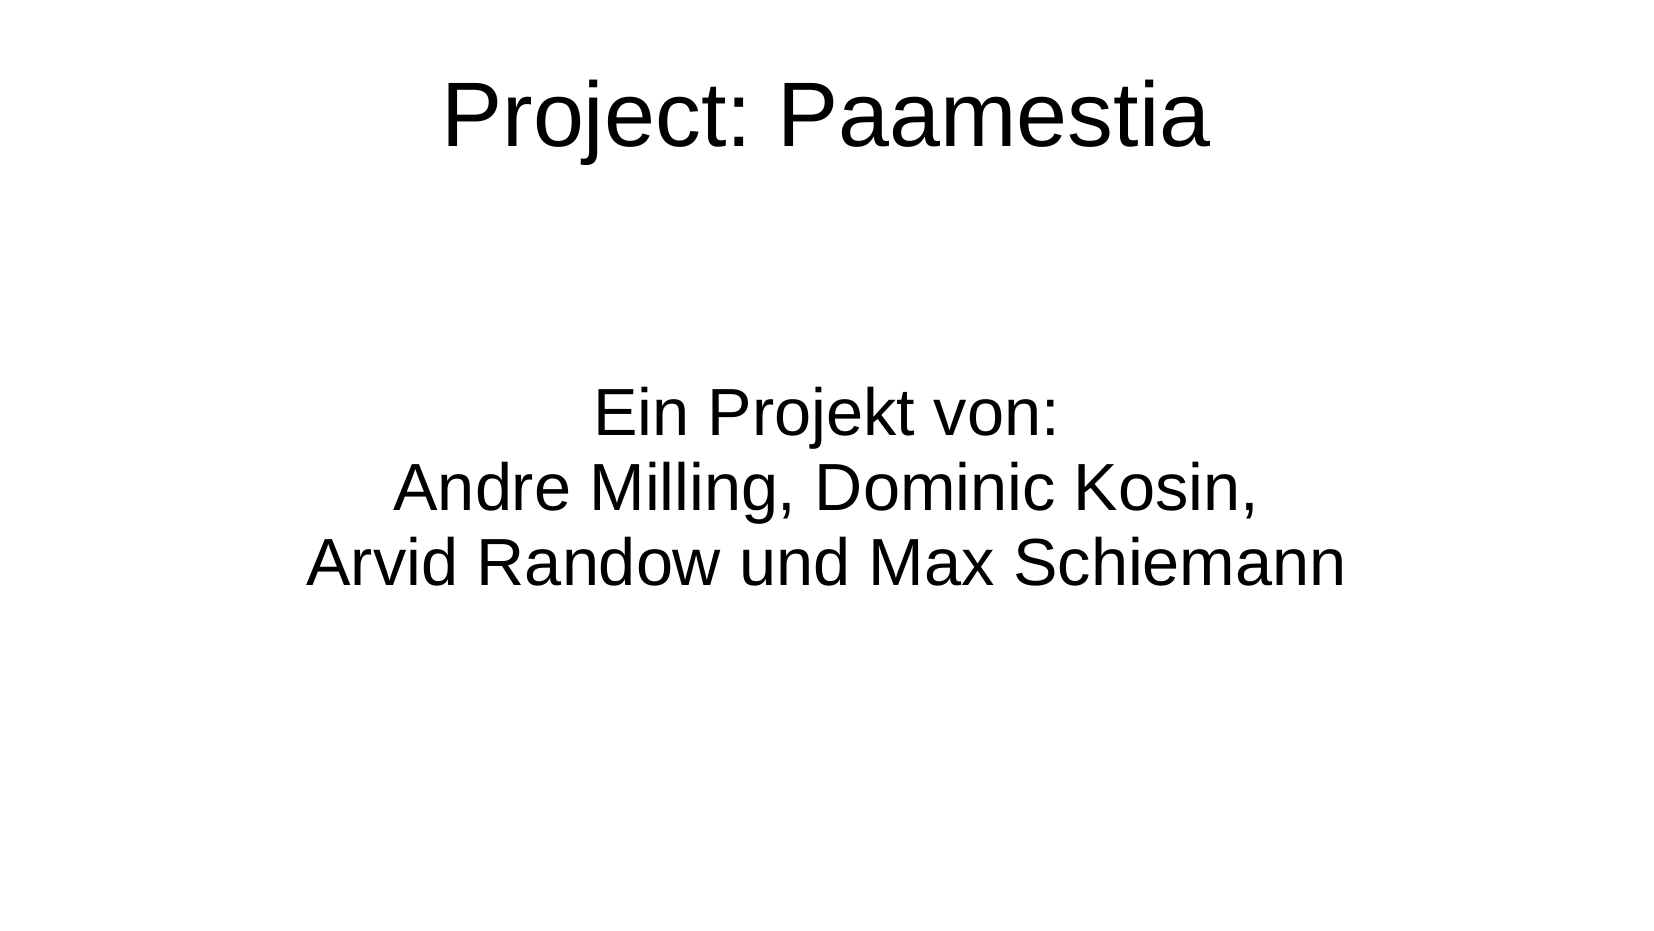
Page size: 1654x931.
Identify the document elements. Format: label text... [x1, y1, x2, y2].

title Project: Paamestia [82, 37, 1571, 193]
subtitle Ein Projekt von: Andre Milling, Dominic Kosin, Arvid Randow und Max Schiemann [82, 217, 1571, 758]
